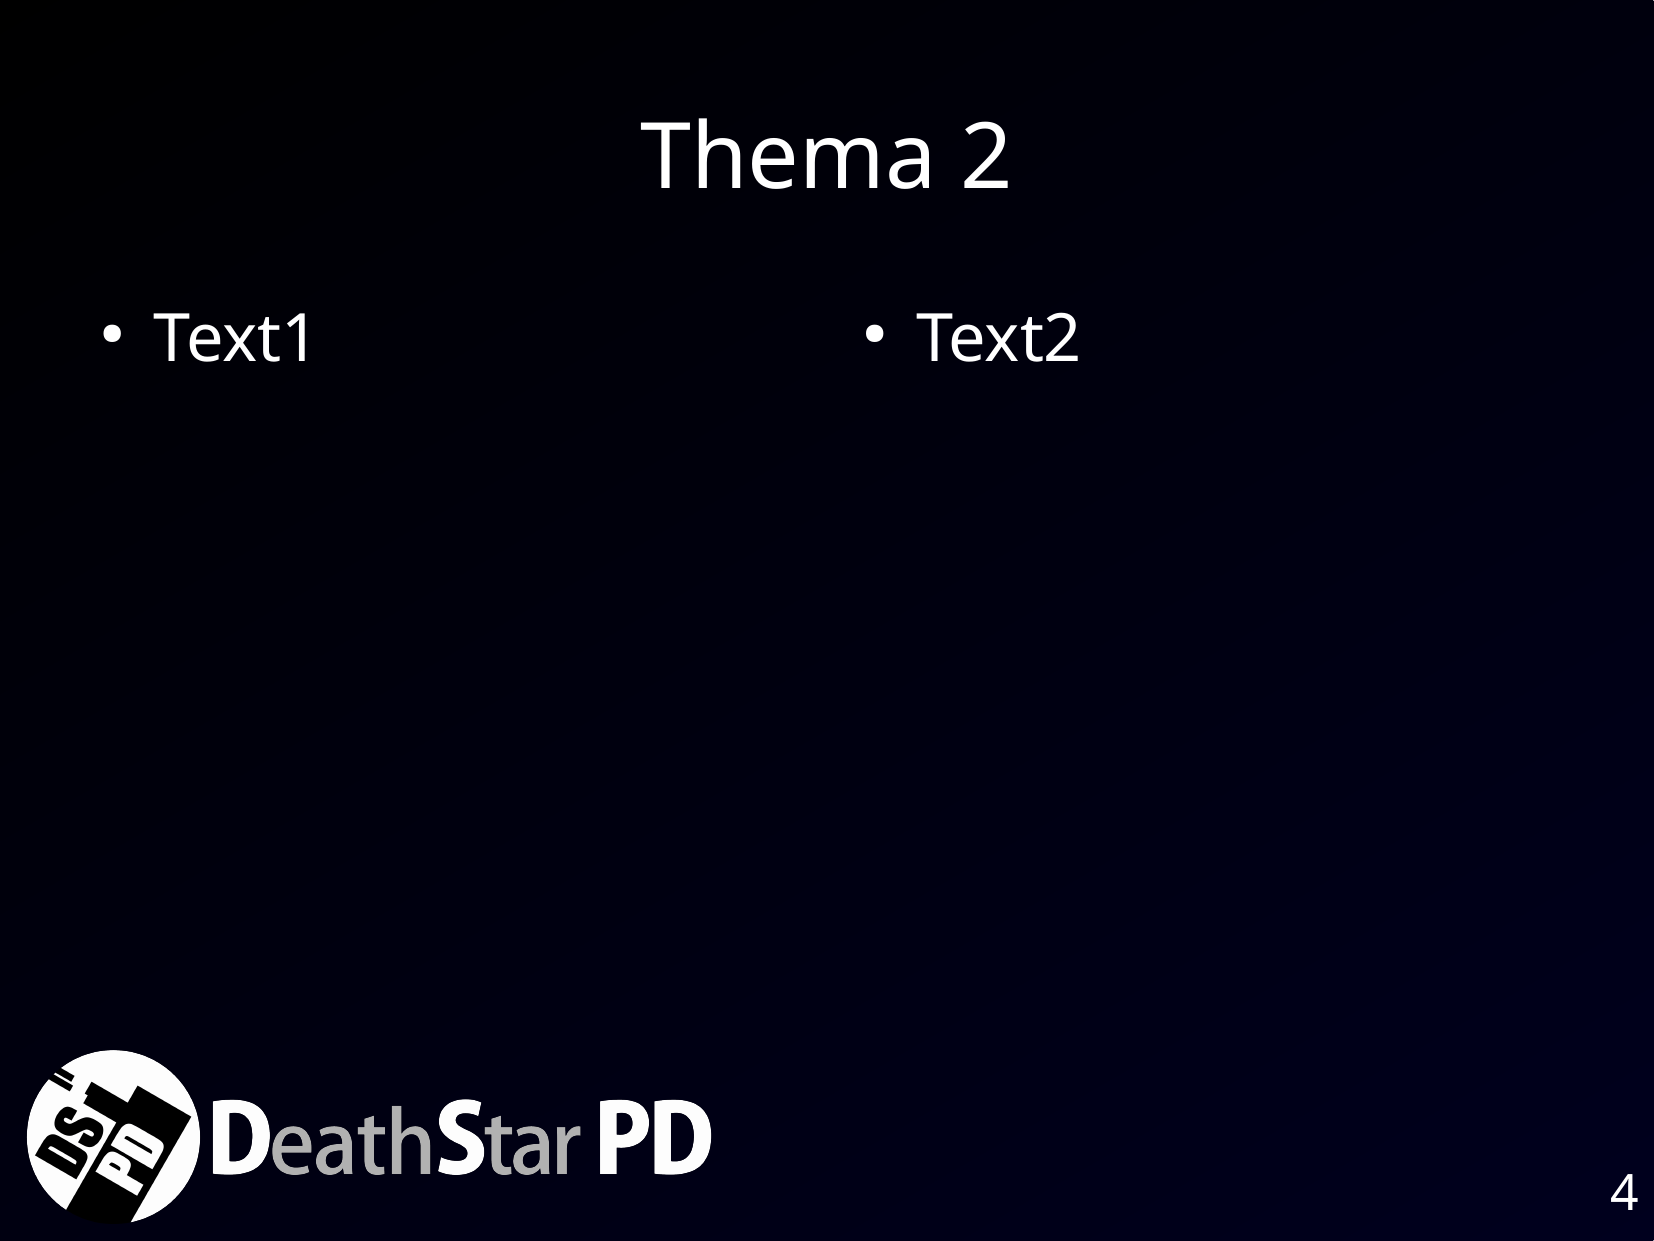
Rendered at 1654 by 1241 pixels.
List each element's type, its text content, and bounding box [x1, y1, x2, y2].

title Thema 2 [82, 49, 1571, 257]
picture [14, 1048, 724, 1226]
text_box <Nummer> [1500, 1117, 1654, 1241]
list Text2 [845, 290, 1572, 1010]
list Text1 [82, 290, 809, 1010]
